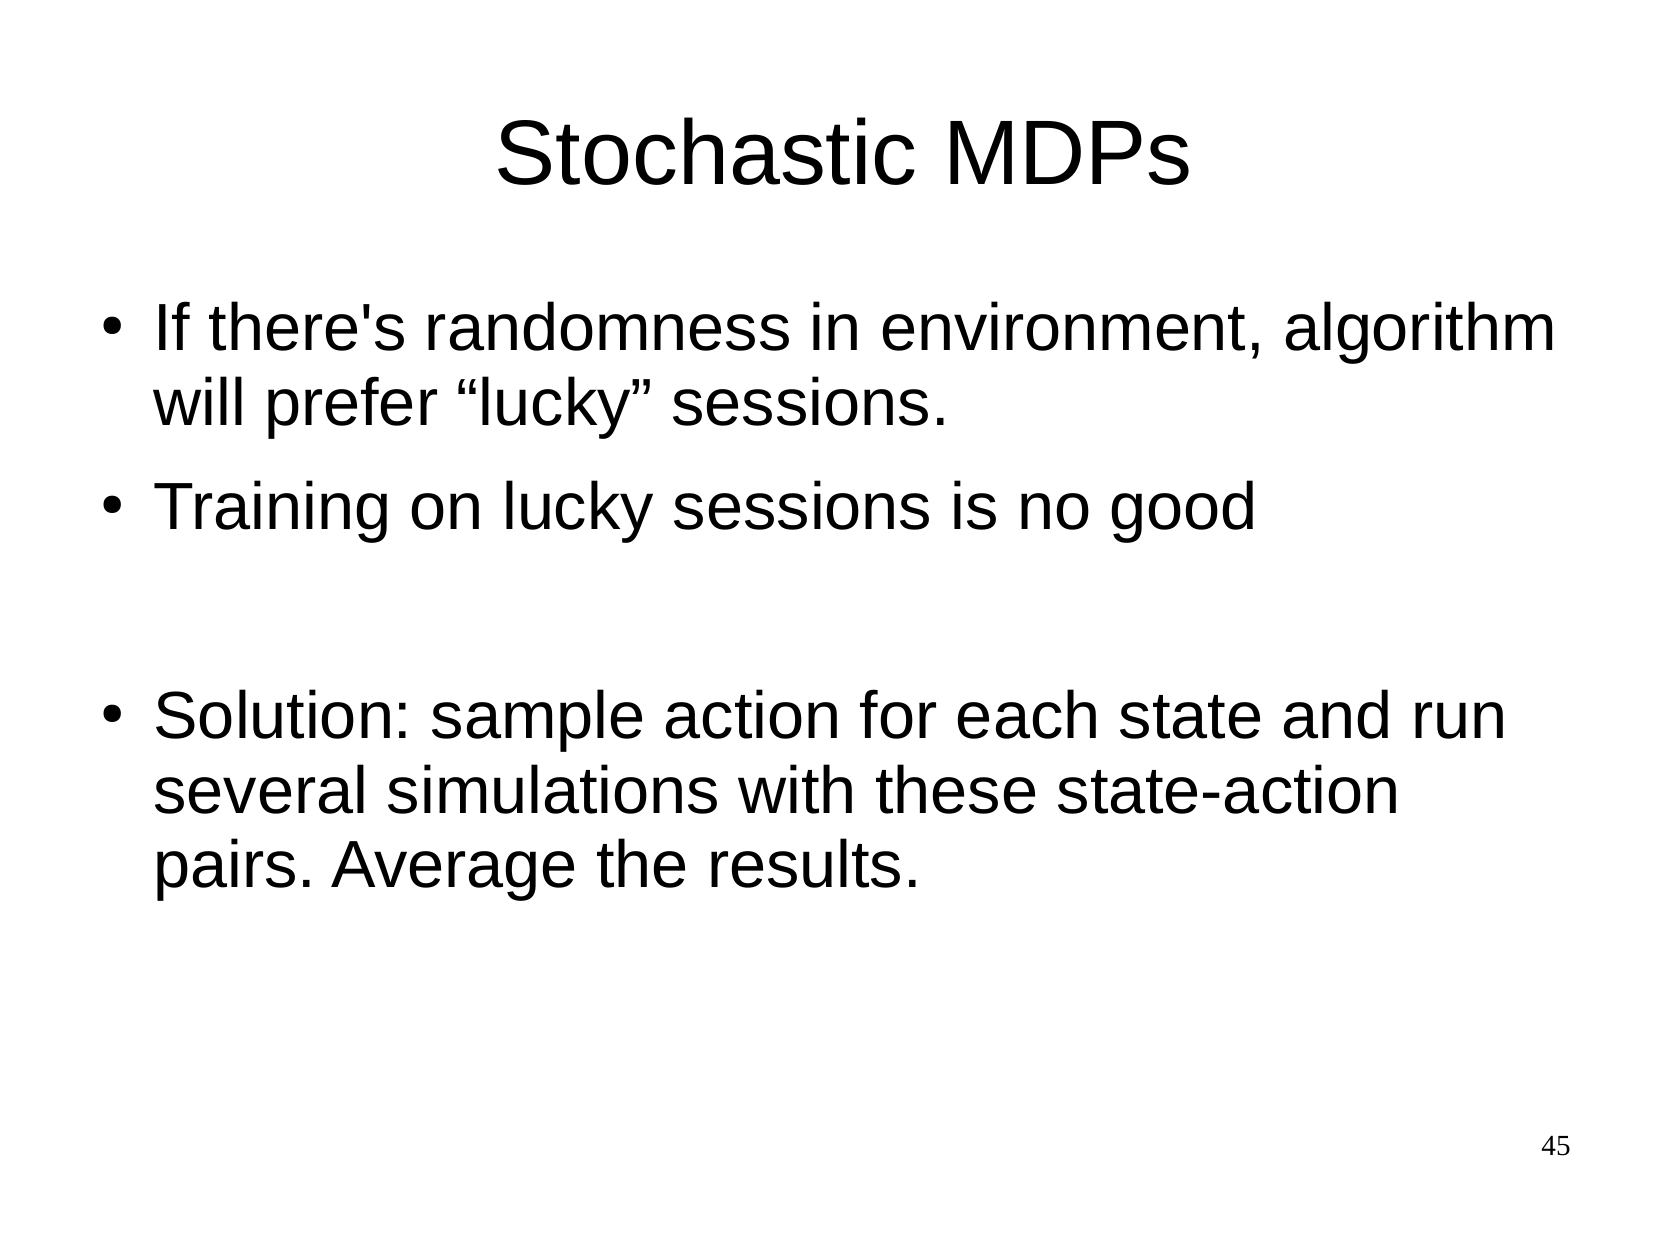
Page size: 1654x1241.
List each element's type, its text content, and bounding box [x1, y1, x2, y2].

title Stochastic MDPs [82, 49, 1571, 257]
list If there's randomness in environment, algorithm will prefer “lucky” sessions. Training on lucky sessions is no good Solution: sample action for each state and run several simulations with these state-action pairs. Average the results. [82, 290, 1571, 1241]
